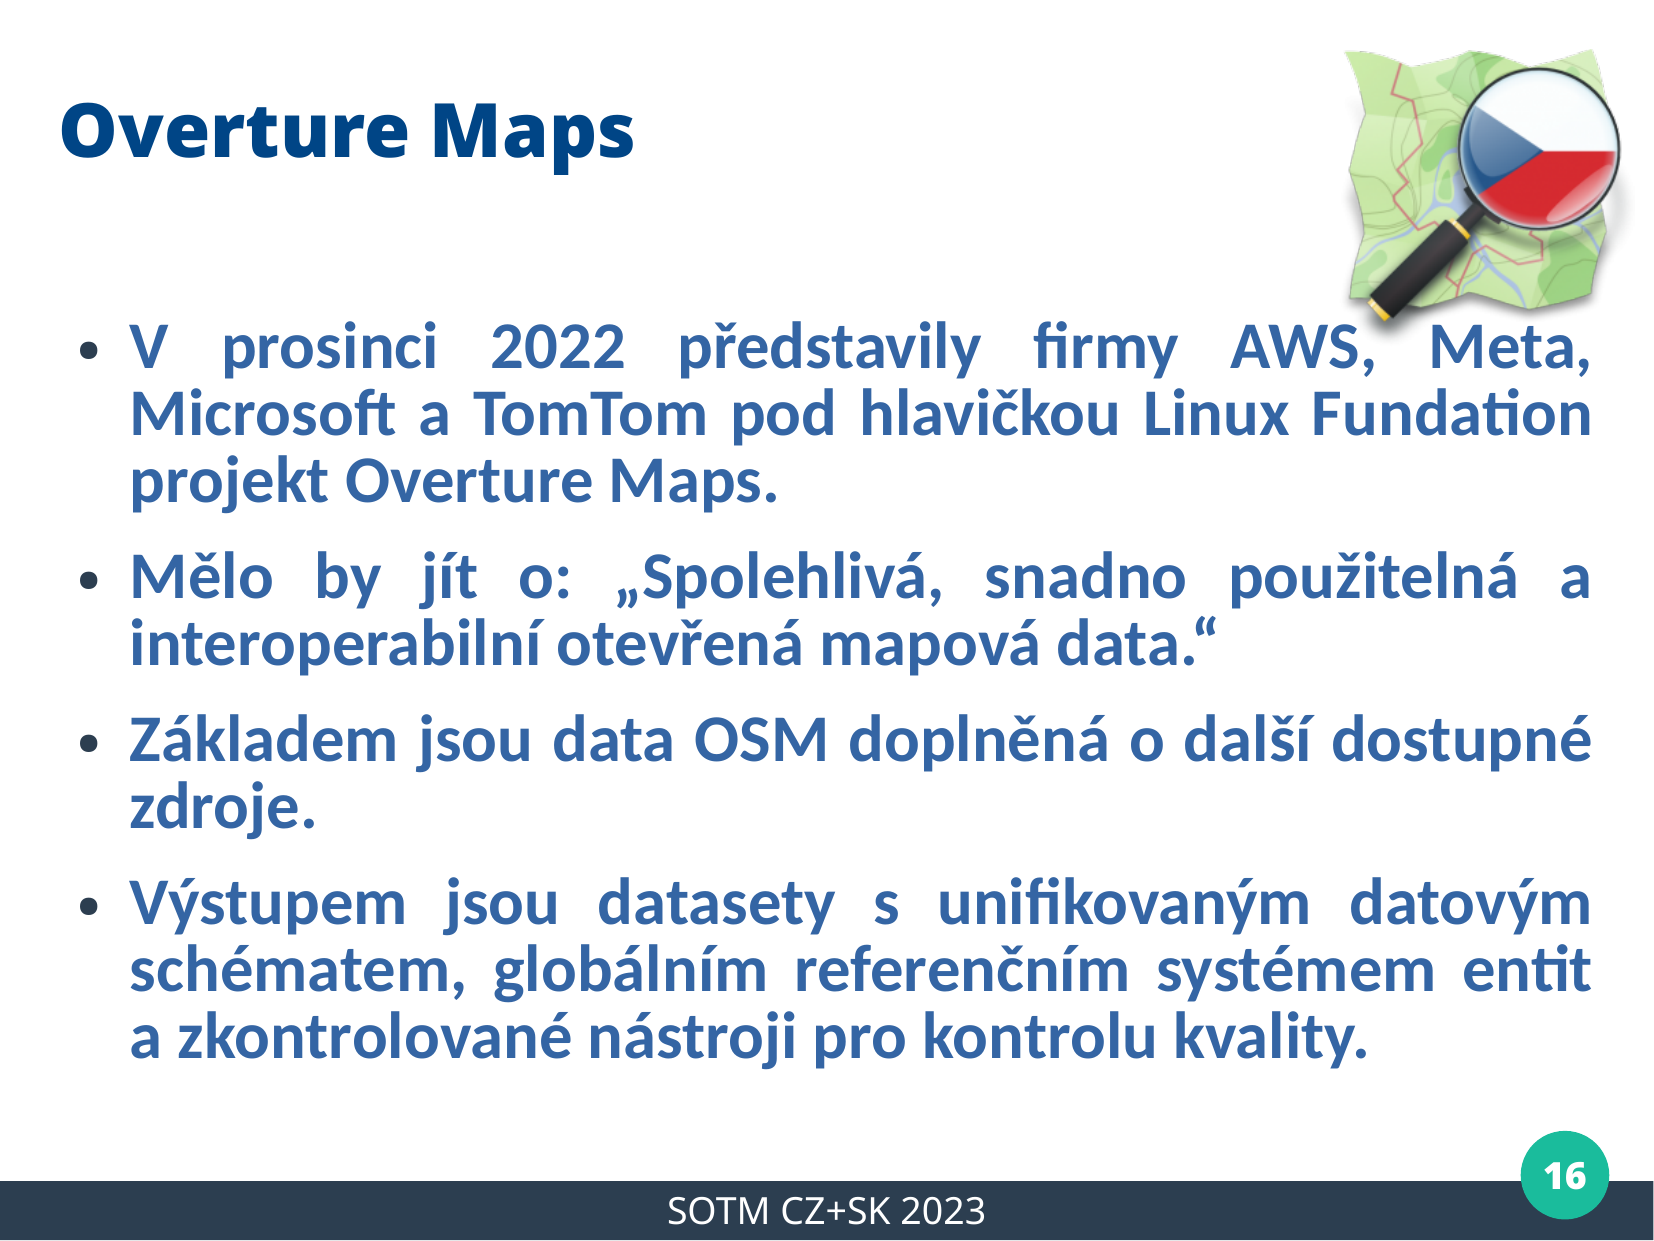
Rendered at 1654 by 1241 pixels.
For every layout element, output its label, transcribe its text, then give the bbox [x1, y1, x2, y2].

picture [1334, 49, 1635, 350]
list V prosinci 2022 představily firmy AWS, Meta, Microsoft a TomTom pod hlavičkou Linux Fundation projekt Overture Maps. Mělo by jít o: „Spolehlivá, snadno použitelná a interoperabilní otevřená mapová data.“ Základem jsou data OSM doplněná o další dostupné zdroje. Výstupem jsou datasety s unifikovaným datovým schématem, globálním referenčním systémem entit a zkontrolované nástroji pro kontrolu kvality. [59, 318, 1595, 1146]
title Overture Maps [59, 49, 1347, 207]
